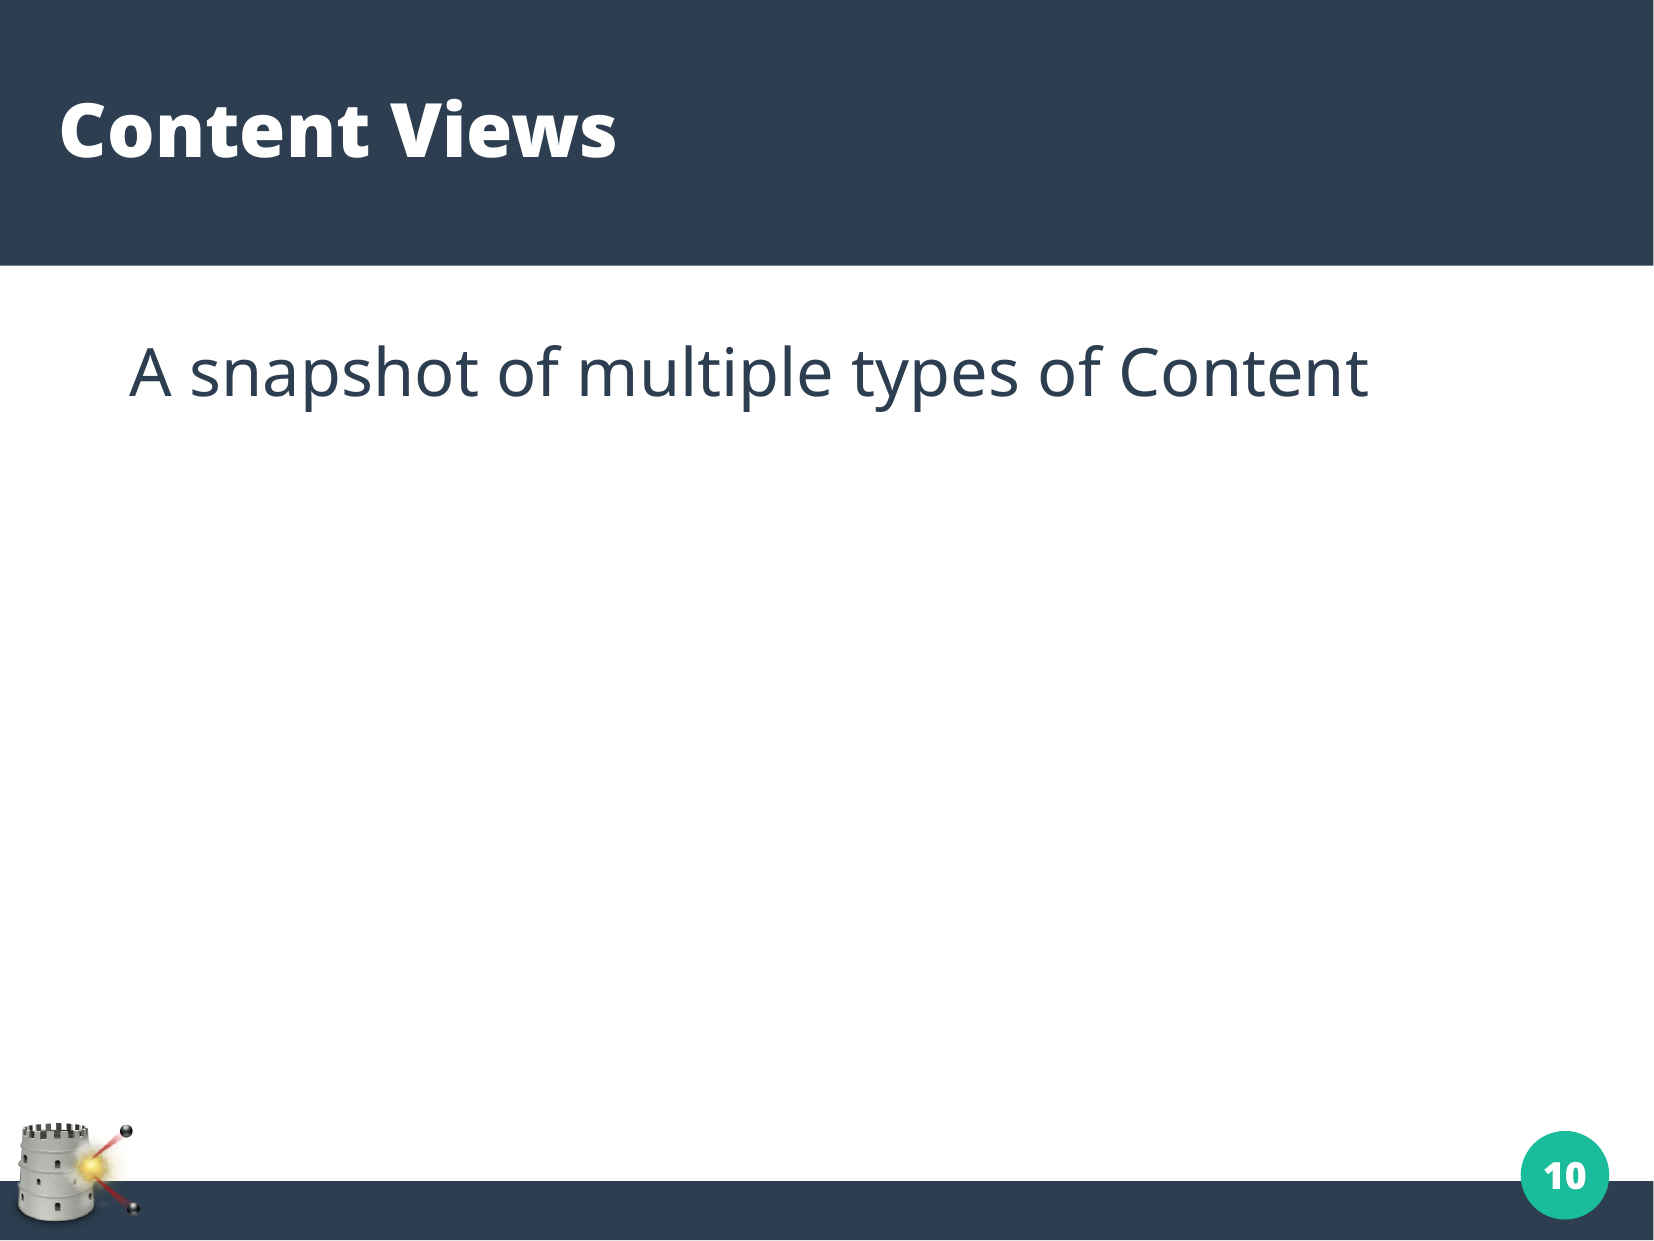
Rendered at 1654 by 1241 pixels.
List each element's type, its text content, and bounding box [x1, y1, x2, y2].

title Content Views [59, 49, 1595, 207]
list A snapshot of multiple types of Content [59, 324, 1595, 1152]
picture [5, 1104, 148, 1241]
